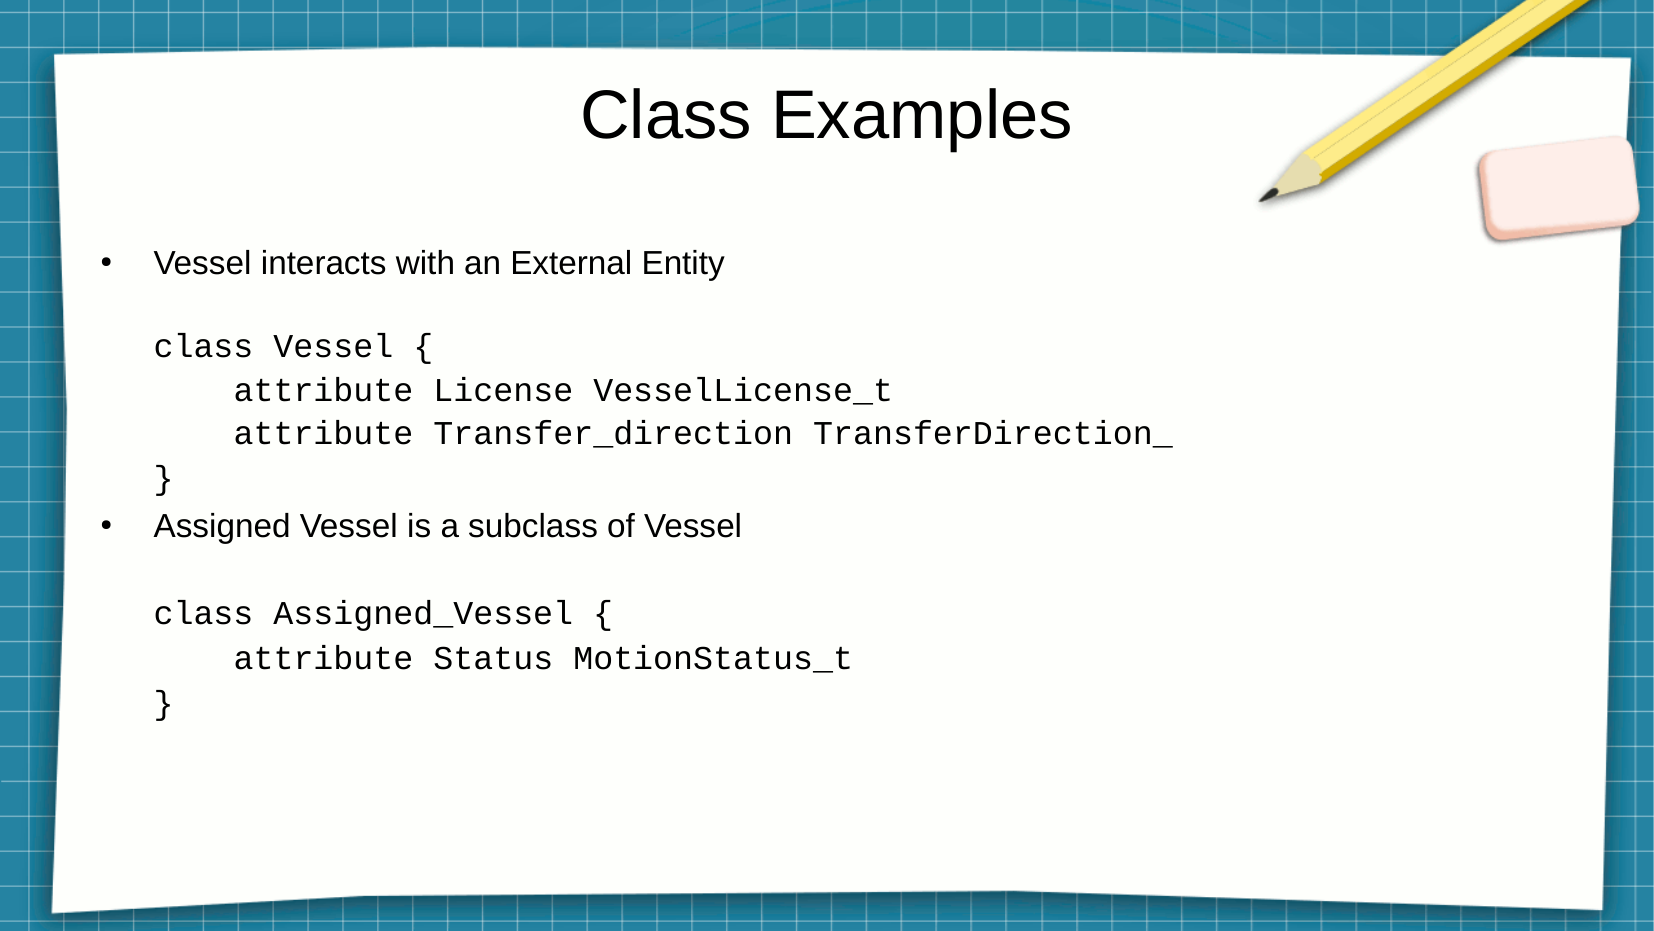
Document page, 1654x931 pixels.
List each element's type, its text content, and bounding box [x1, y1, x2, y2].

list Vessel interacts with an External Entity class Vessel { attribute License VesselLicense_t attribute Transfer_direction TransferDirection_ } Assigned Vessel is a subclass of Vessel class Assigned_Vessel { attribute Status MotionStatus_t } [82, 217, 1571, 758]
title Class Examples [82, 37, 1571, 193]
picture [0, 0, 1654, 931]
